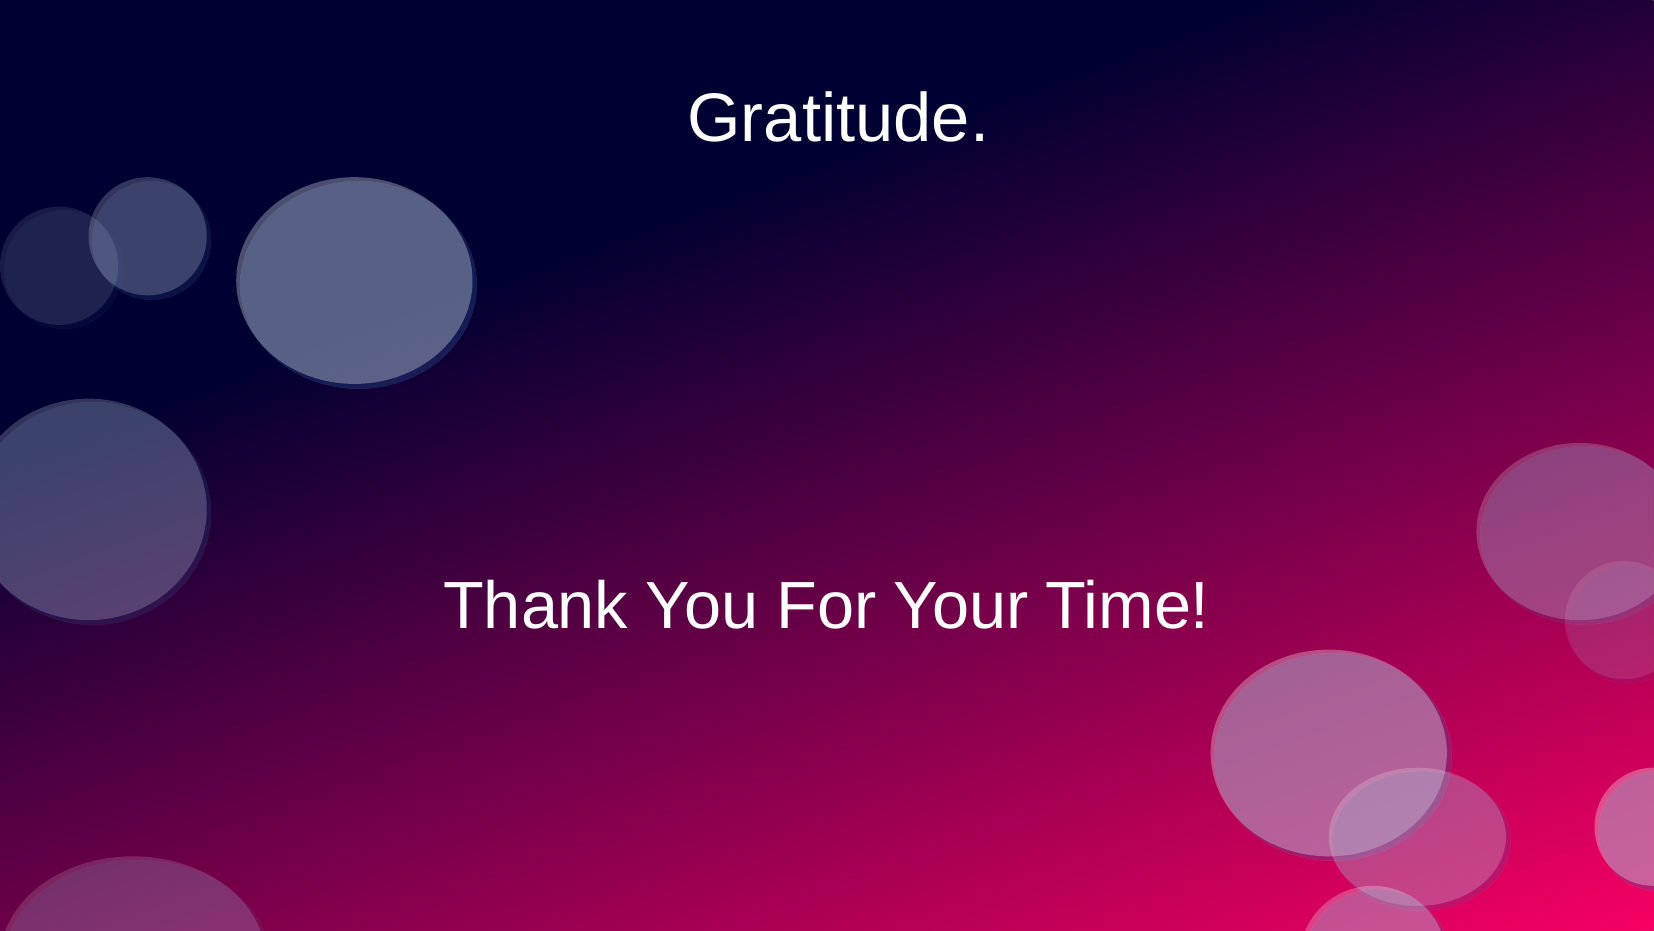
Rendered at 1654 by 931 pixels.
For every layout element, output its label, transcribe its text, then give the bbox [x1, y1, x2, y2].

title Gratitude. [262, 44, 1415, 192]
subtitle Thank You For Your Time! [88, 428, 1565, 783]
